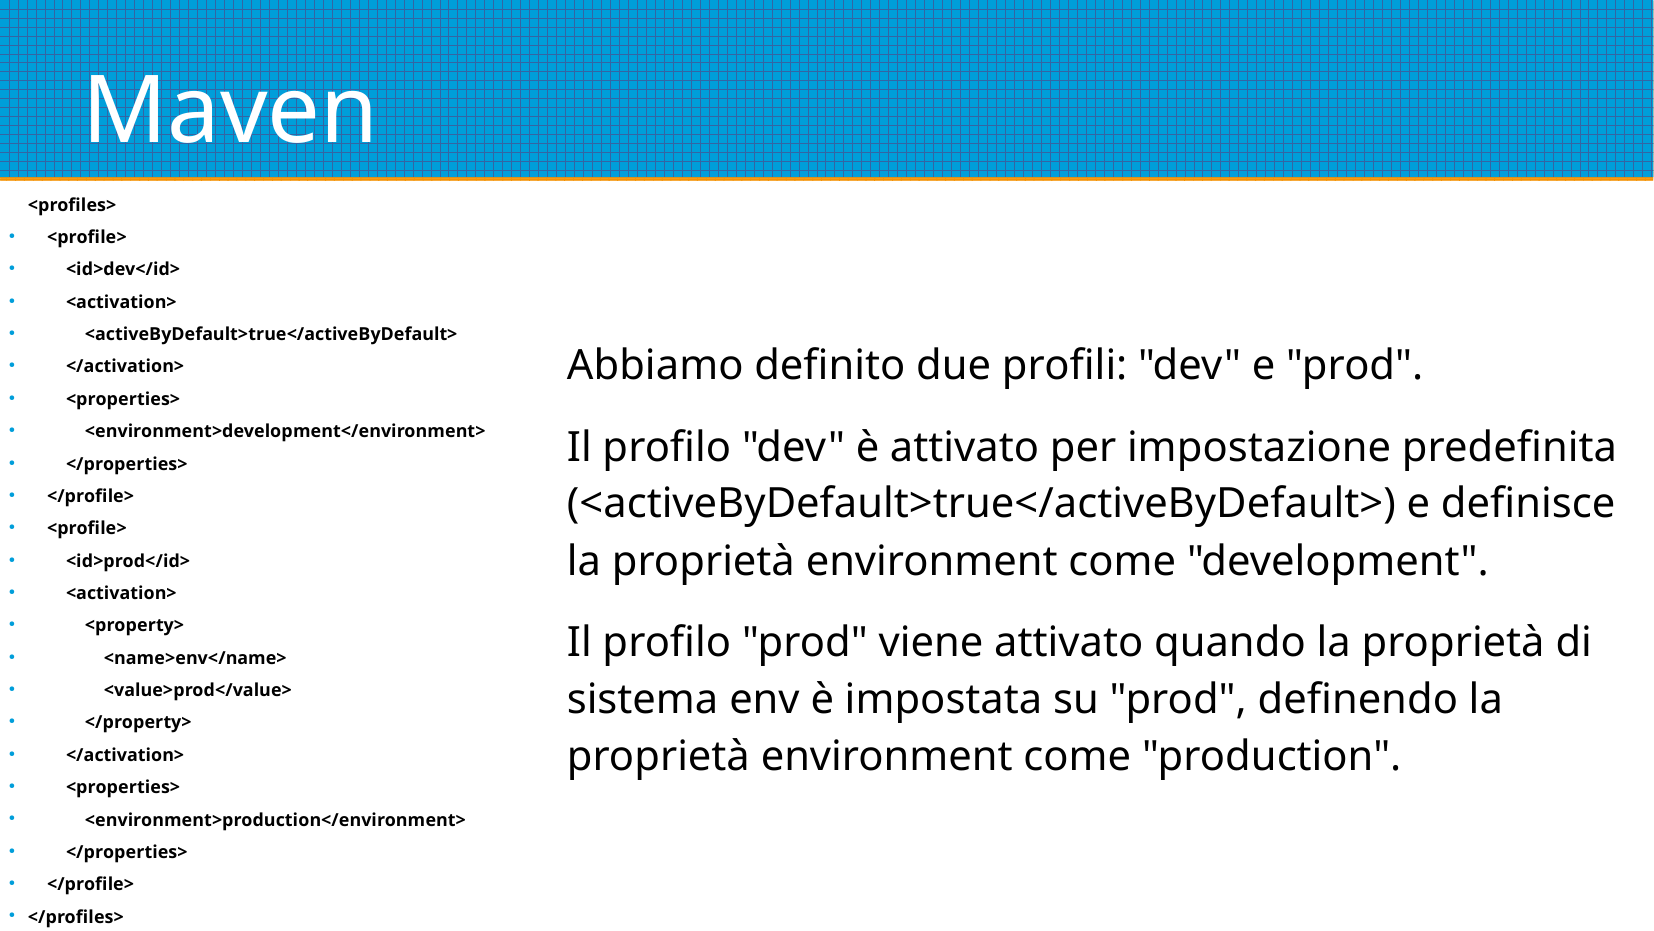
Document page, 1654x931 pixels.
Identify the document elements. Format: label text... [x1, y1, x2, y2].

text_box Abbiamo definito due profili: "dev" e "prod". Il profilo "dev" è attivato per impostazione predefinita (<activeByDefault>true</activeByDefault>) e definisce la proprietà environment come "development". Il profilo "prod" viene attivato quando la proprietà di sistema env è impostata su "prod", definendo la proprietà environment come "production". [561, 191, 1625, 926]
title Maven [82, 14, 1571, 171]
list <profiles> <profile> <id>dev</id> <activation> <activeByDefault>true</activeByDefault> </activation> <properties> <environment>development</environment> </properties> </profile> <profile> <id>prod</id> <activation> <property> <name>env</name> <value>prod</value> </property> </activation> <properties> <environment>production</environment> </properties> </profile> </profiles> [2, 191, 709, 931]
